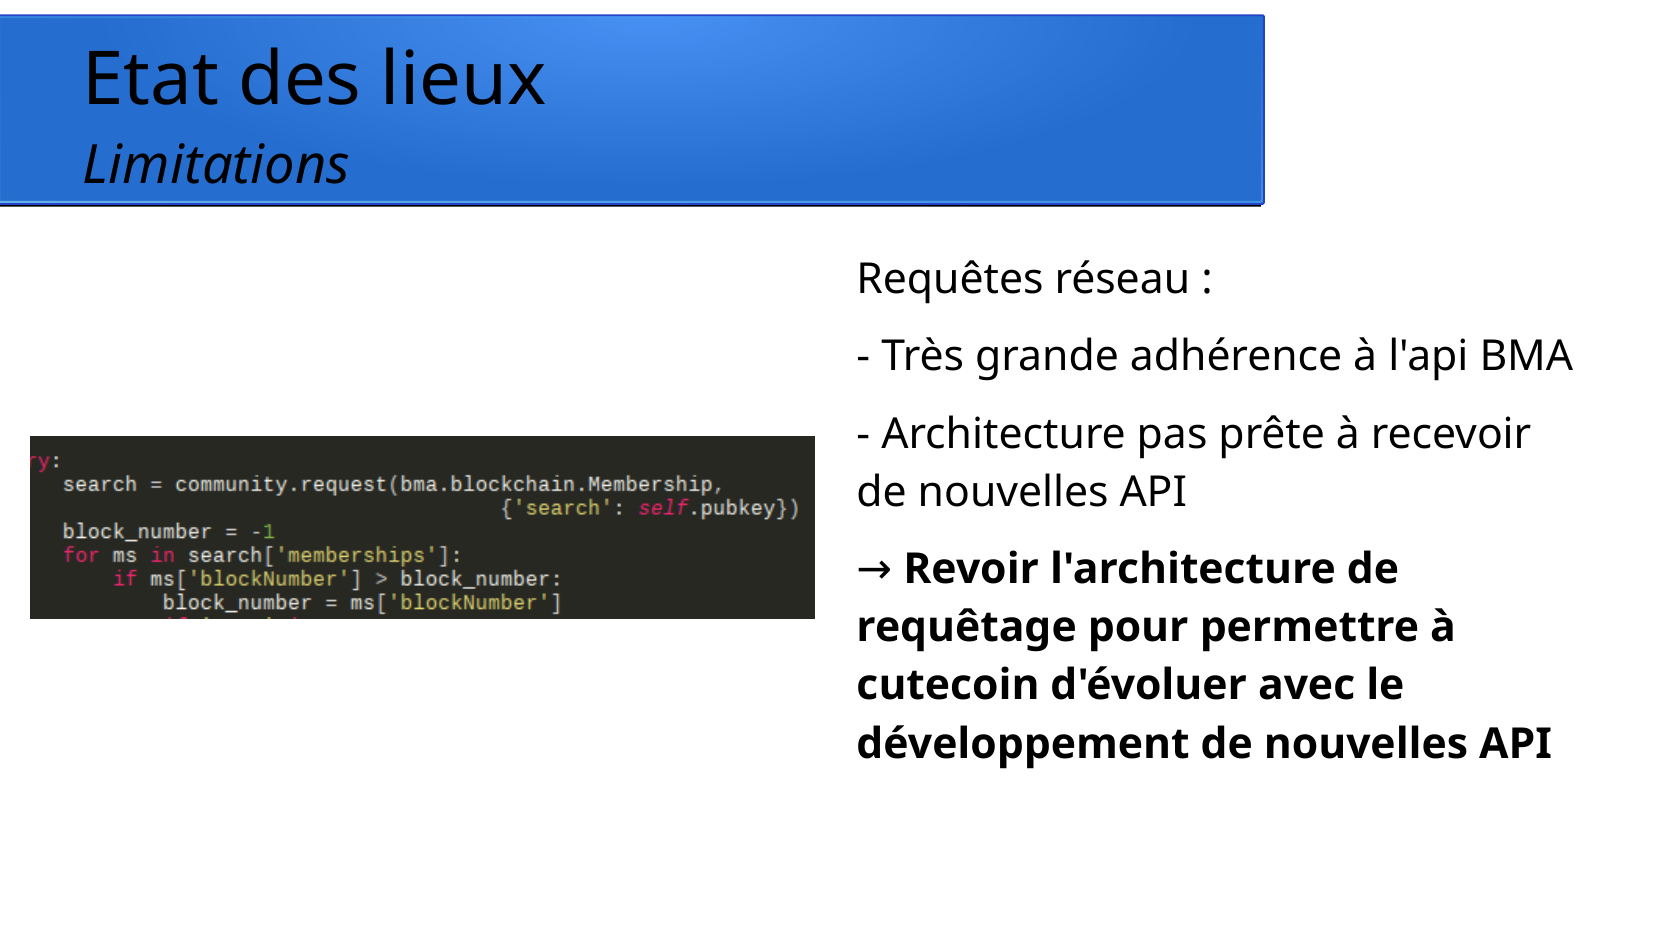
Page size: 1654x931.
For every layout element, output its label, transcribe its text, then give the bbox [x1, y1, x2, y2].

title Etat des lieux Limitations [82, 28, 1235, 196]
picture [30, 436, 815, 619]
list Requêtes réseau : - Très grande adhérence à l'api BMA - Architecture pas prête à recevoir de nouvelles API → Revoir l'architecture de requêtage pour permettre à cutecoin d'évoluer avec le développement de nouvelles API [856, 248, 1583, 788]
